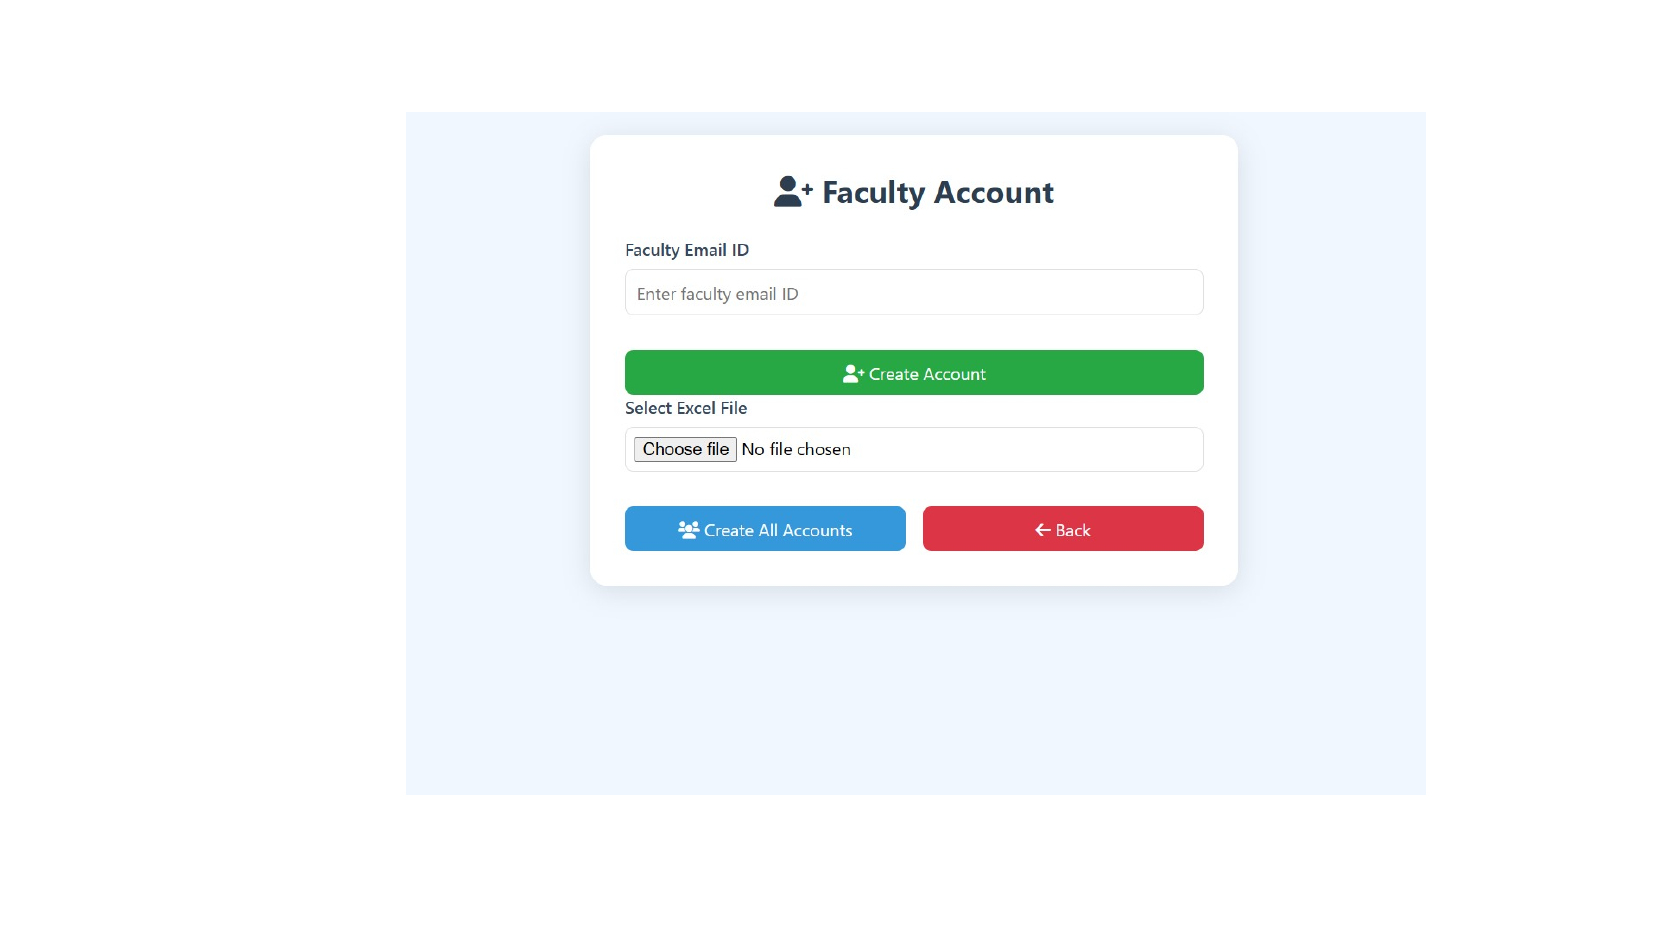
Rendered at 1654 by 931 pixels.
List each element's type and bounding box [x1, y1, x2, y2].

picture [406, 112, 1426, 795]
